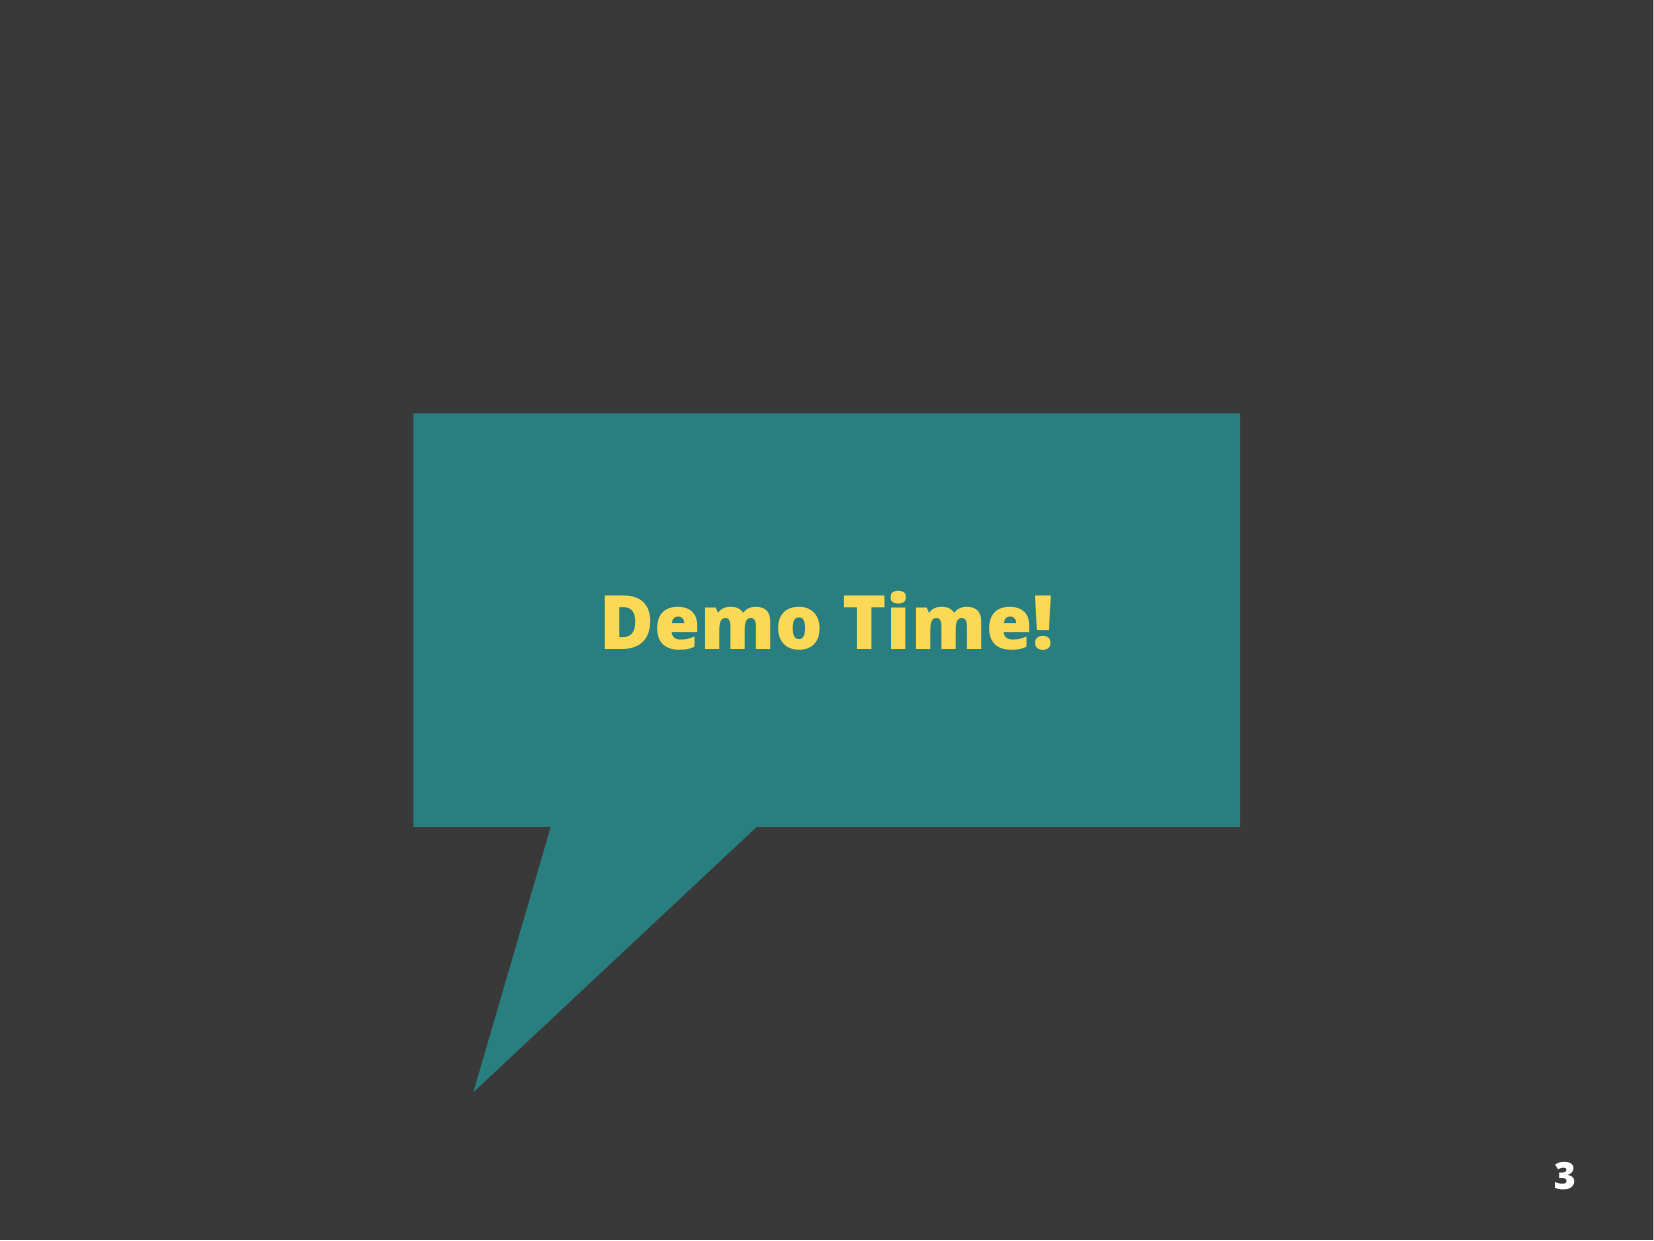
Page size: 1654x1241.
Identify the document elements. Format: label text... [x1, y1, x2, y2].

title Demo Time! [442, 442, 1211, 798]
